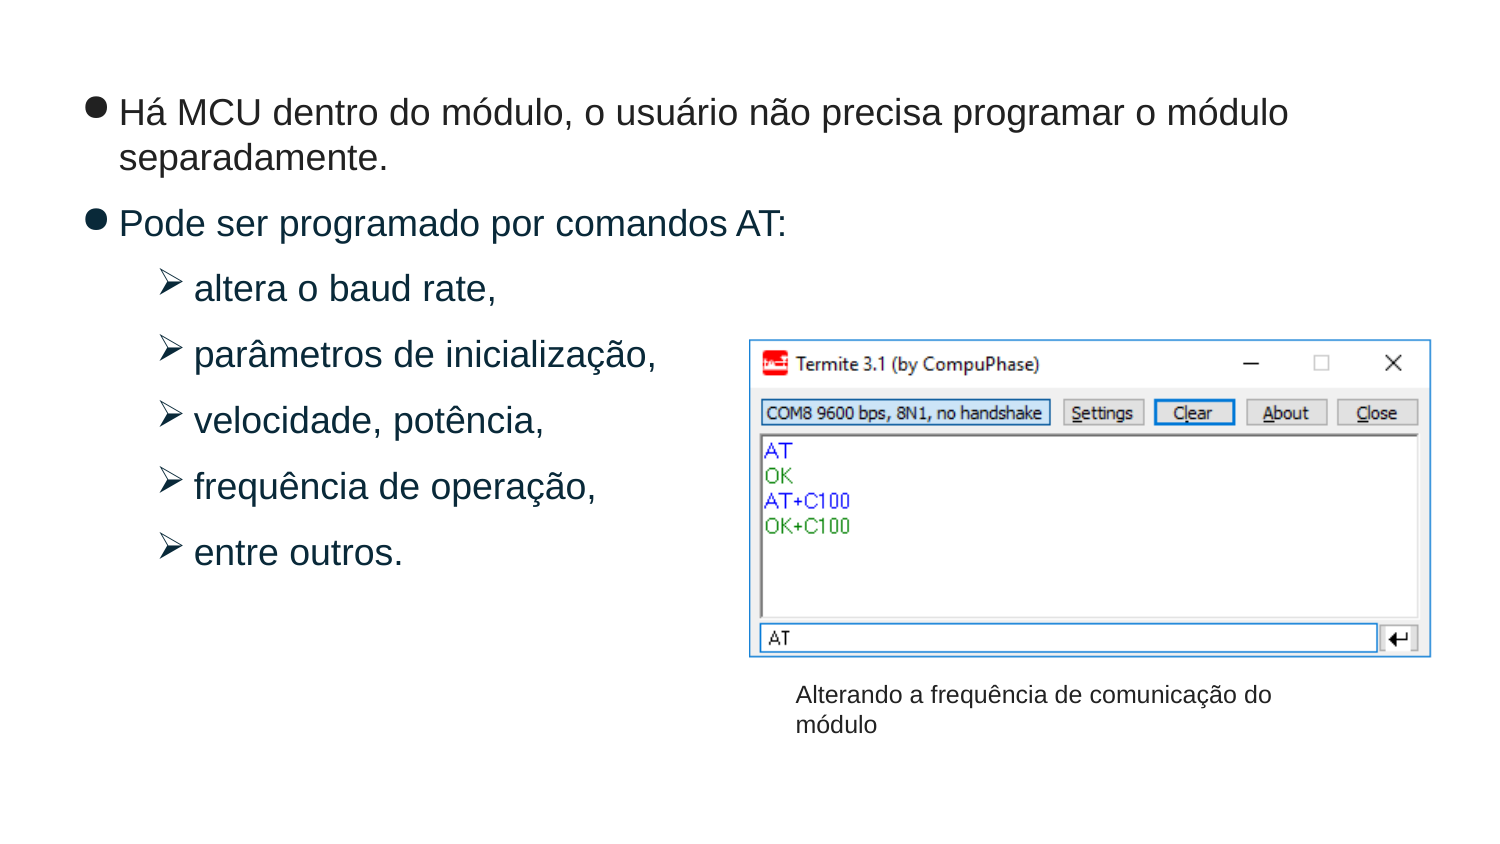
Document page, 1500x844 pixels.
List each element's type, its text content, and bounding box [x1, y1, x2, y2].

text_box Alterando a frequência de comunicação do módulo [780, 663, 1376, 721]
picture [749, 338, 1436, 664]
list Há MCU dentro do módulo, o usuário não precisa programar o módulo separadamente. Pode ser programado por comandos AT: altera o baud rate, parâmetros de inicialização, velocidade, potência, frequência de operação, entre outros. [28, 72, 1472, 790]
